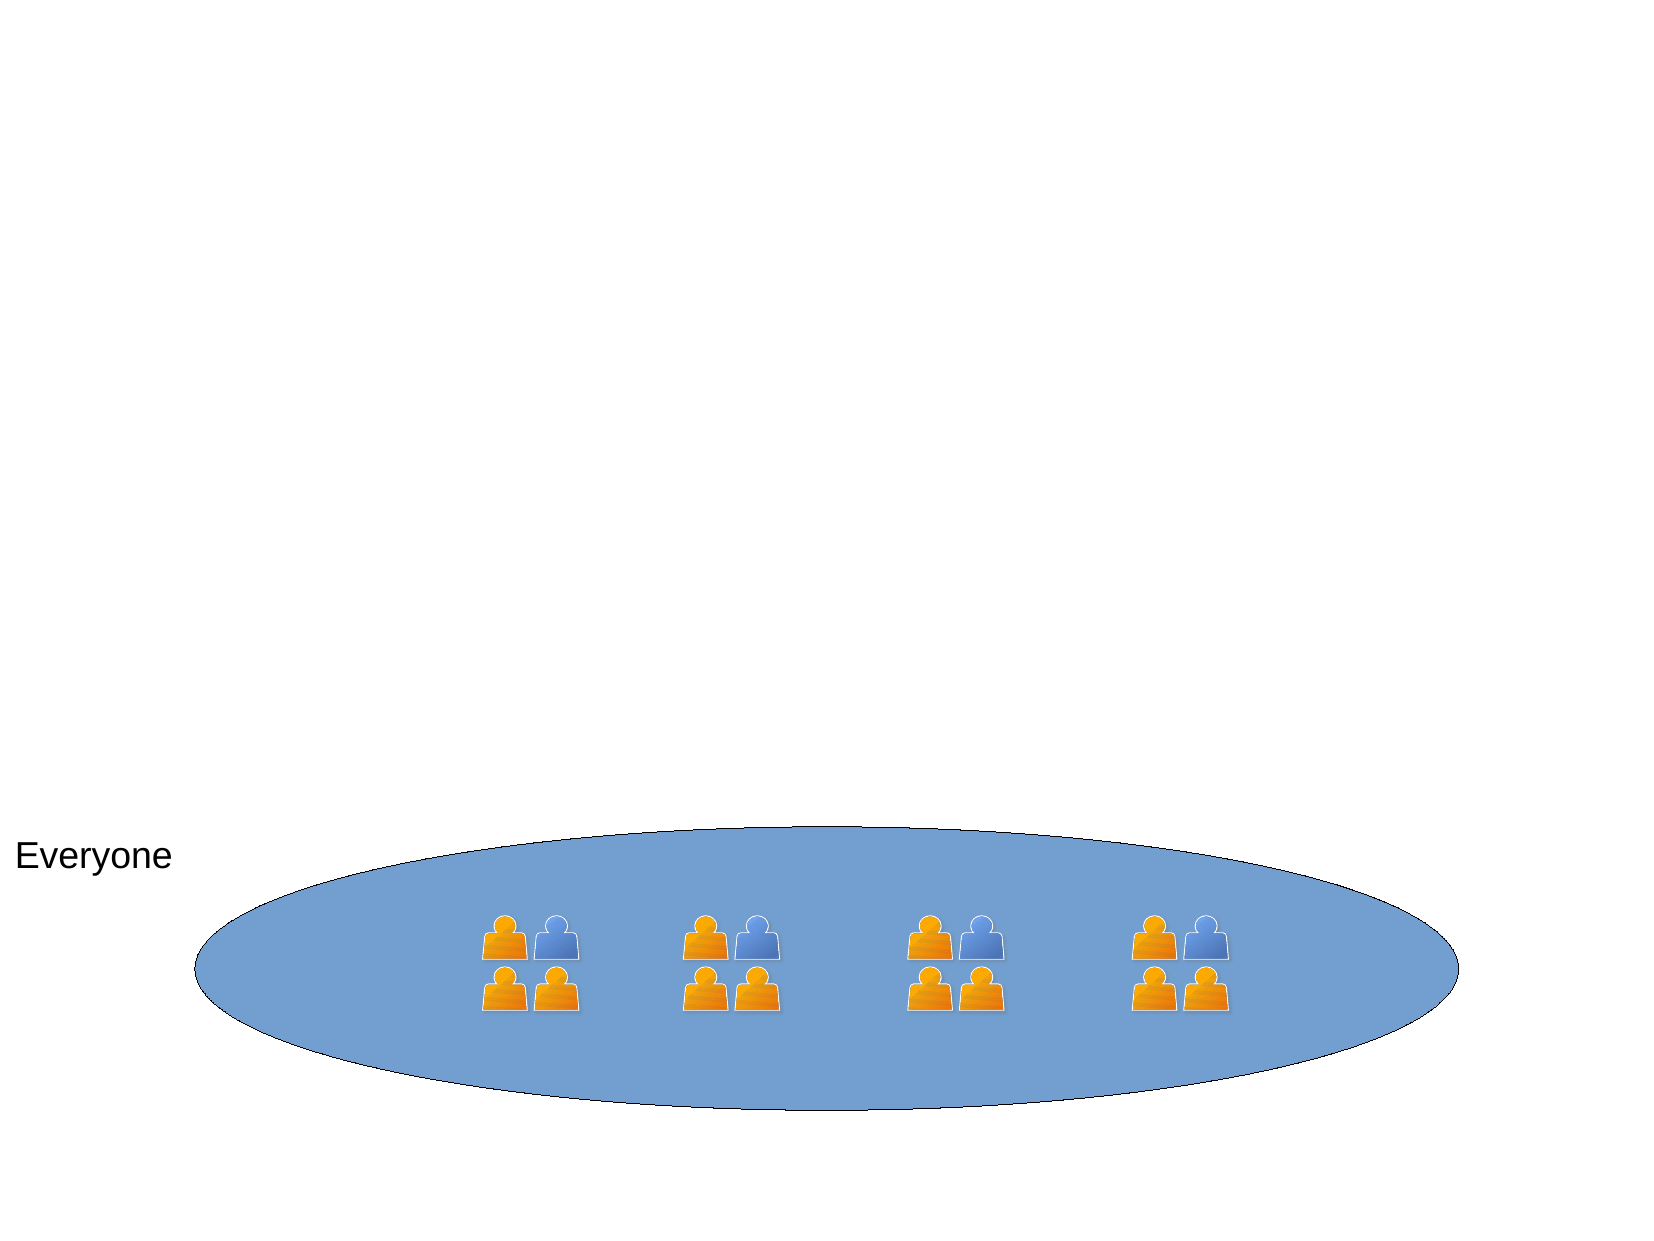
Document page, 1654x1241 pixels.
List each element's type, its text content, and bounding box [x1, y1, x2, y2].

picture [897, 909, 1016, 1019]
picture [472, 909, 591, 1019]
text_box [194, 826, 1459, 1111]
text_box Everyone [0, 826, 195, 902]
picture [1122, 909, 1241, 1019]
picture [673, 909, 792, 1019]
